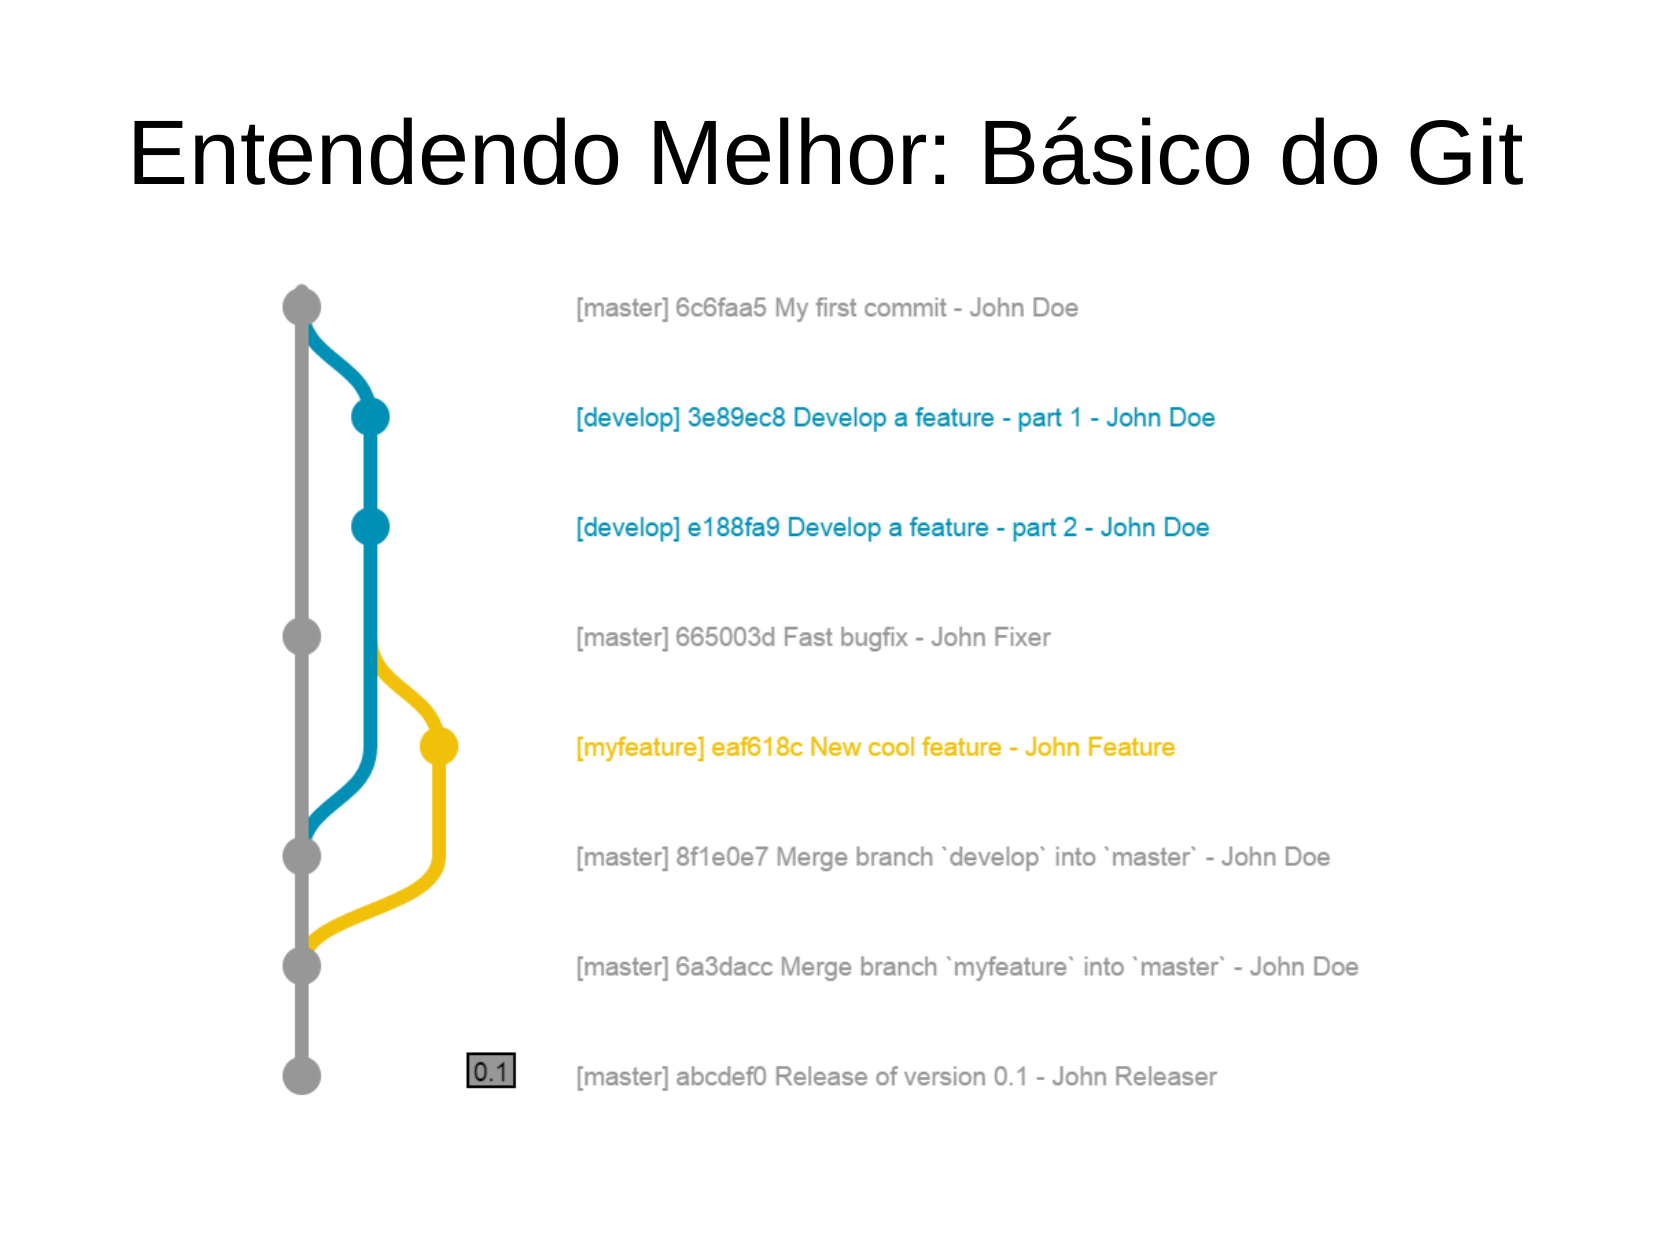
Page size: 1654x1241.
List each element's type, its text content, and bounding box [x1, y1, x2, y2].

picture [243, 270, 1389, 1124]
title Entendendo Melhor: Básico do Git [82, 49, 1571, 257]
